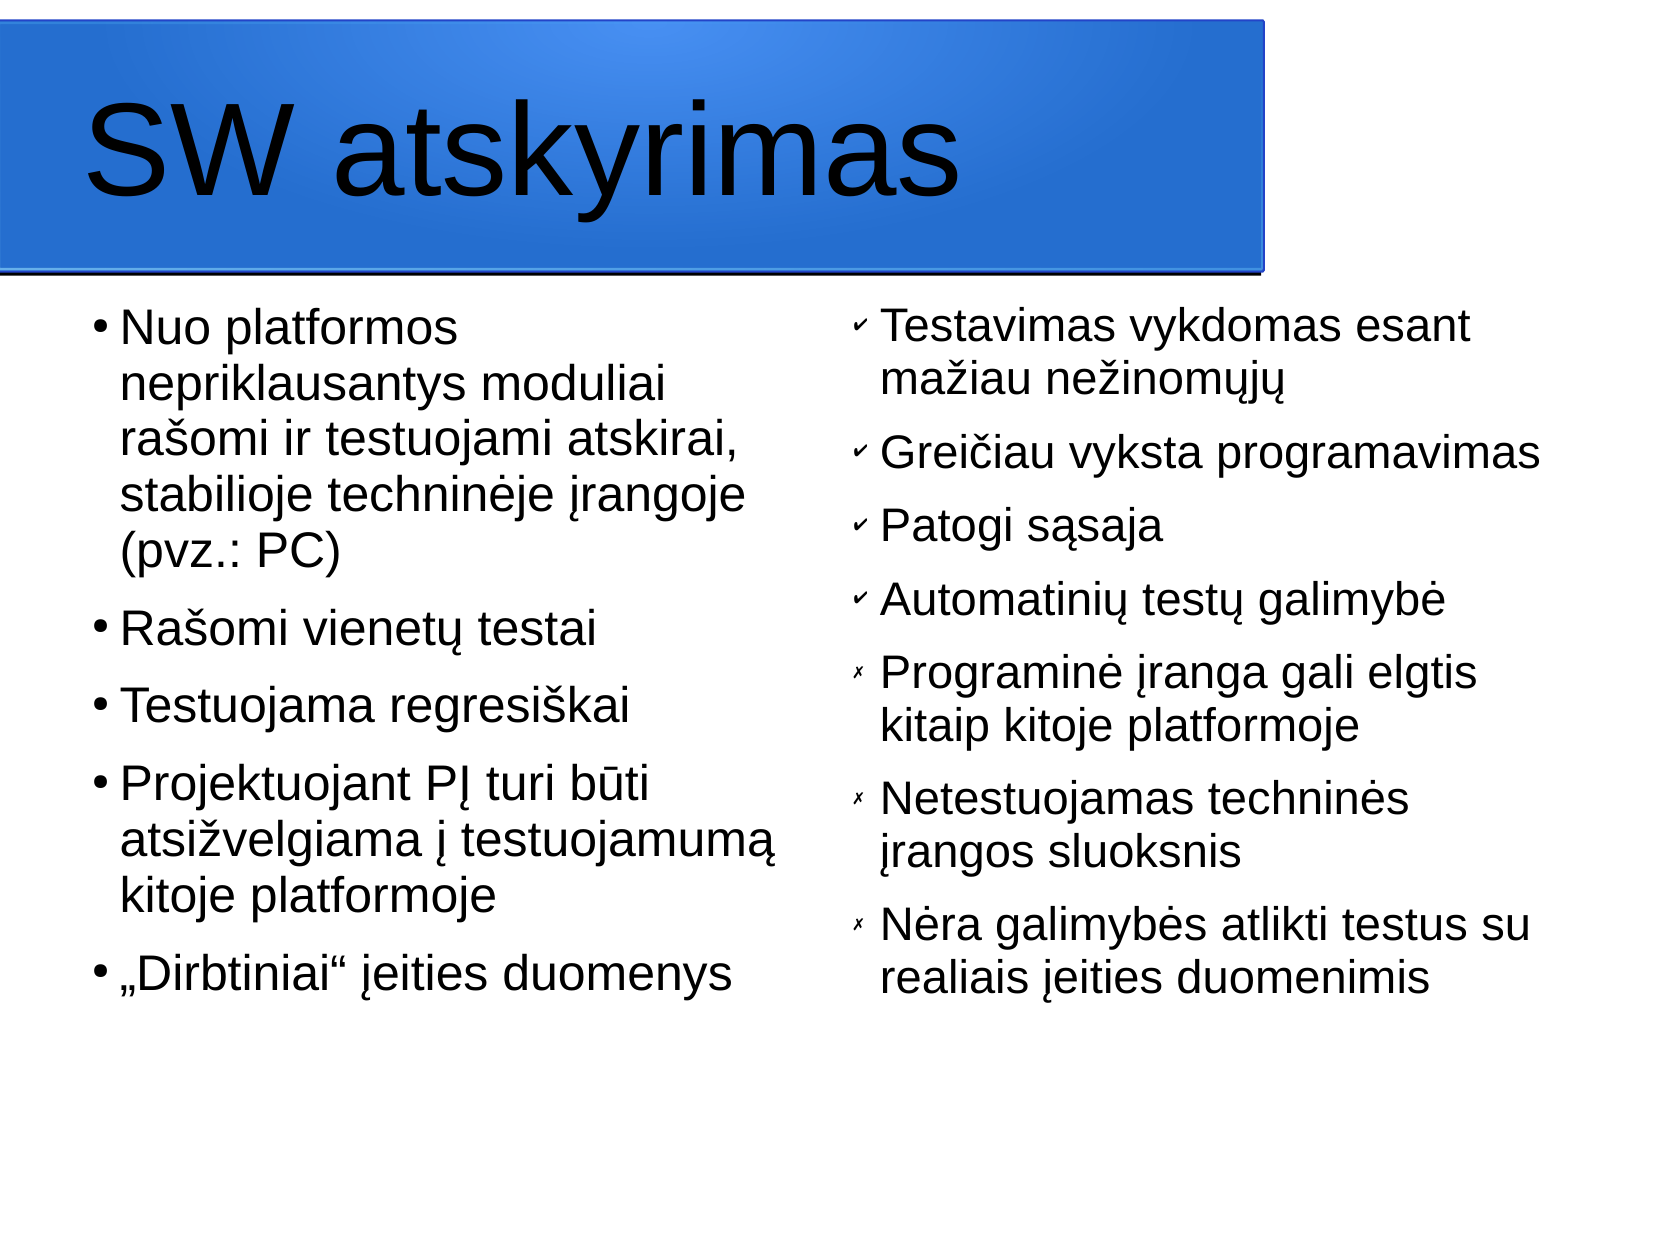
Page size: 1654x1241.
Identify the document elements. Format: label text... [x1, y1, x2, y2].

title SW atskyrimas [82, 47, 1235, 252]
list Nuo platformos nepriklausantys moduliai rašomi ir testuojami atskirai, stabilioje techninėje įrangoje (pvz.: PC) Rašomi vienetų testai Testuojama regresiškai Projektuojant PĮ turi būti atsižvelgiama į testuojamumą kitoje platformoje „Dirbtiniai“ įeities duomenys [82, 299, 809, 1019]
list Testavimas vykdomas esant mažiau nežinomųjų Greičiau vyksta programavimas Patogi sąsaja Automatinių testų galimybė Programinė įranga gali elgtis kitaip kitoje platformoje Netestuojamas techninės įrangos sluoksnis Nėra galimybės atlikti testus su realiais įeities duomenimis [845, 299, 1572, 1019]
